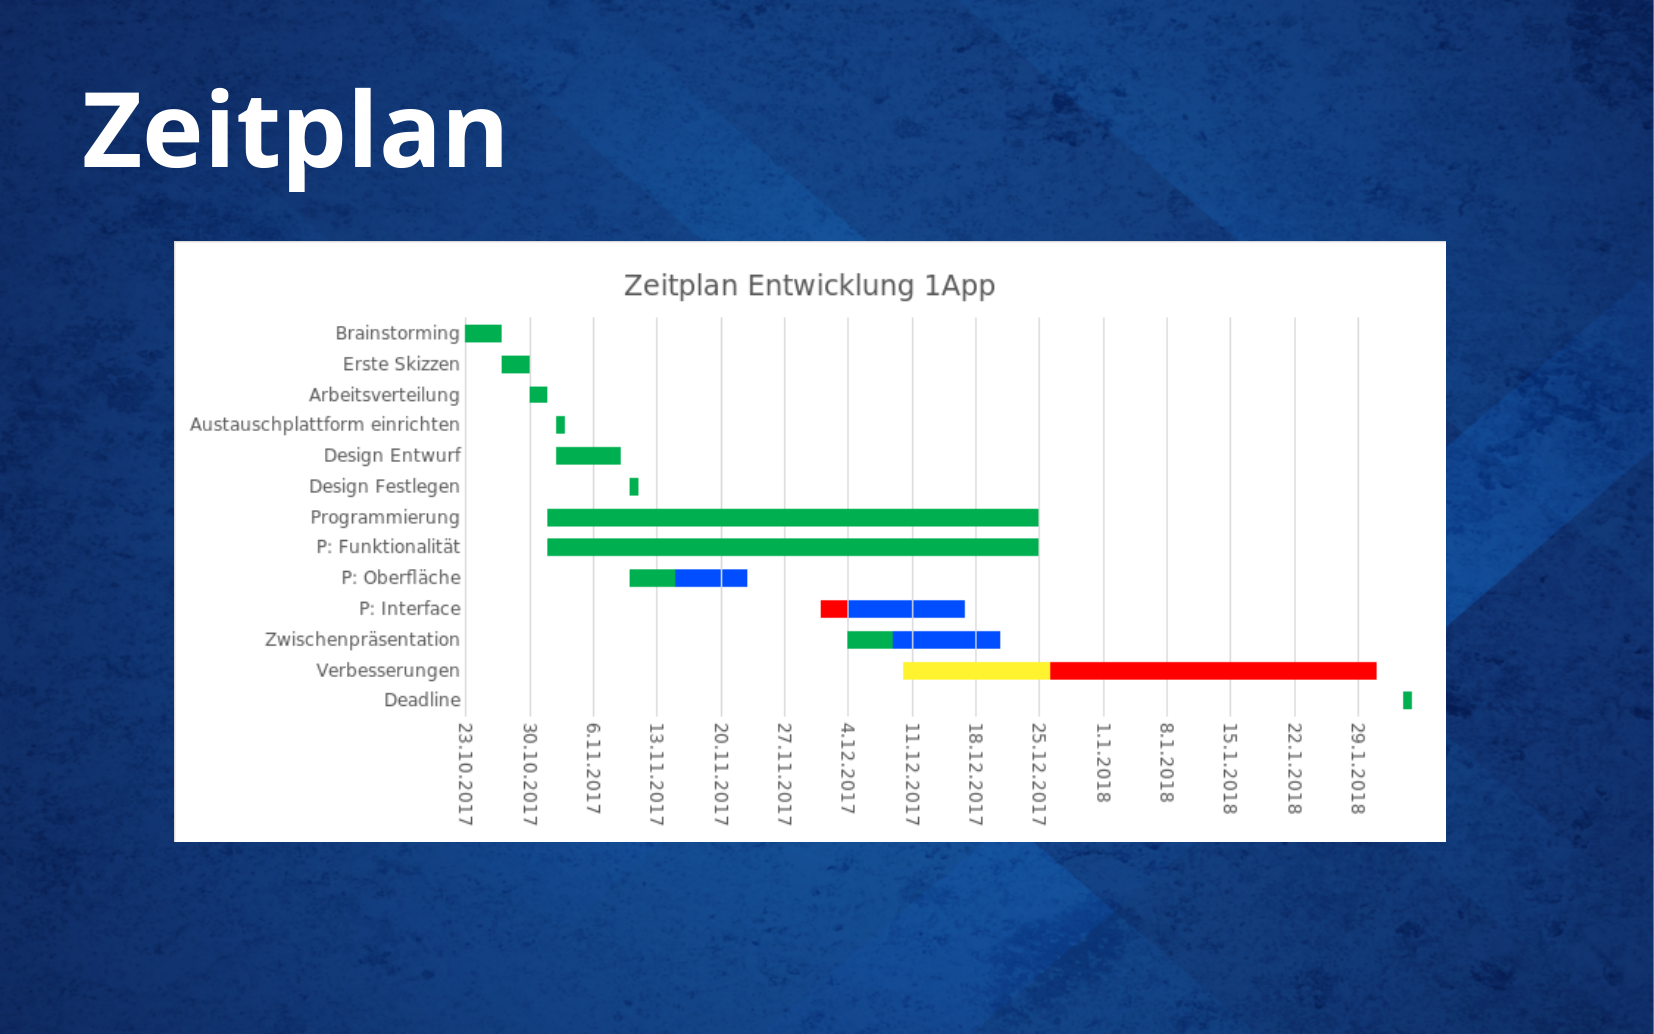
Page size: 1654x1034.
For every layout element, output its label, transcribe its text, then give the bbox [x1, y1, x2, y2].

picture [0, 0, 1654, 1034]
title Zeitplan [82, 41, 1571, 214]
